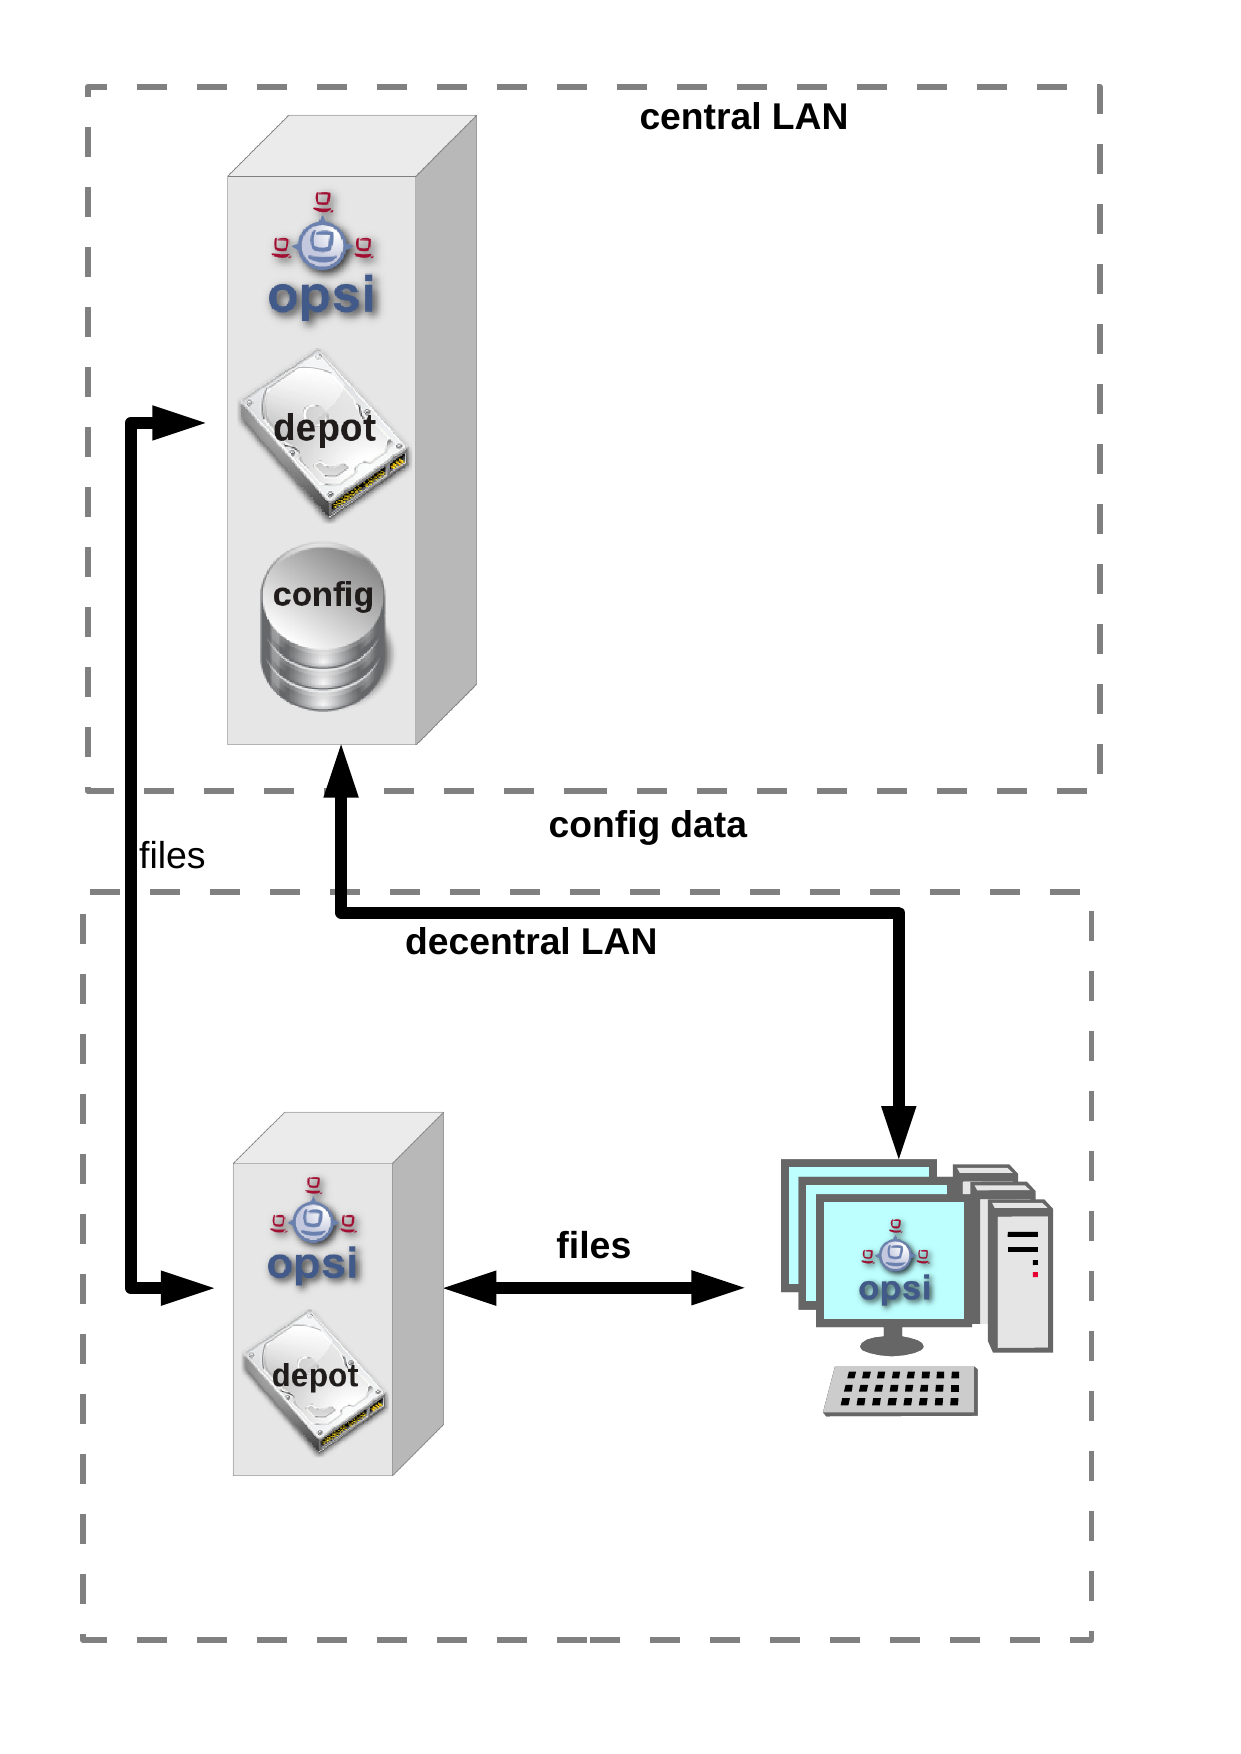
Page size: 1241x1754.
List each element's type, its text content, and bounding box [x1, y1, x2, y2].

text_box decentral LAN [390, 912, 699, 979]
text_box central LAN [624, 88, 988, 198]
text_box [137, 424, 340, 791]
picture [845, 1212, 944, 1317]
picture [214, 1100, 444, 1476]
text_box [87, 86, 1100, 791]
text_box config data [533, 796, 764, 860]
picture [205, 101, 477, 745]
text_box [82, 891, 1092, 1640]
